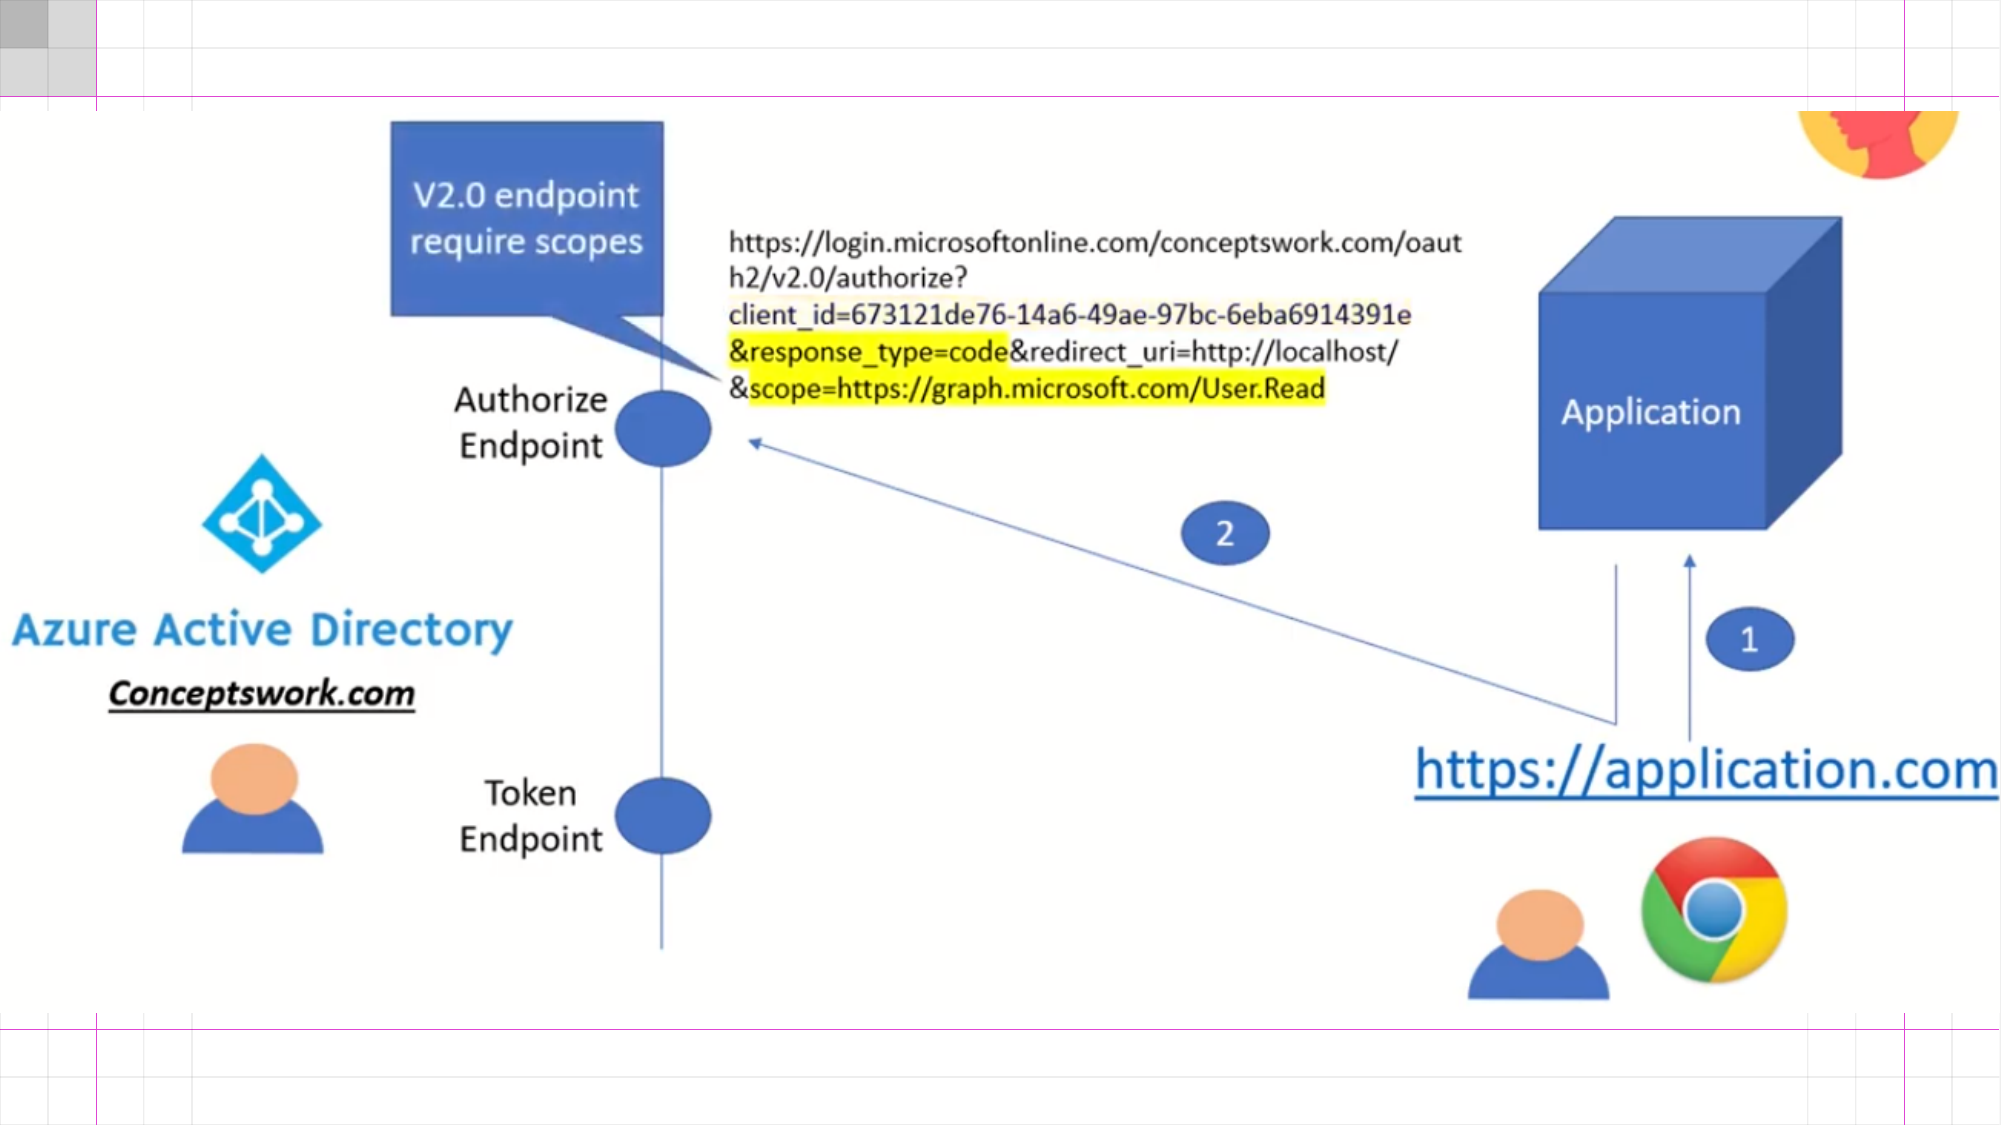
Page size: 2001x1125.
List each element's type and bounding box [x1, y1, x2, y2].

picture [0, 112, 2000, 1014]
